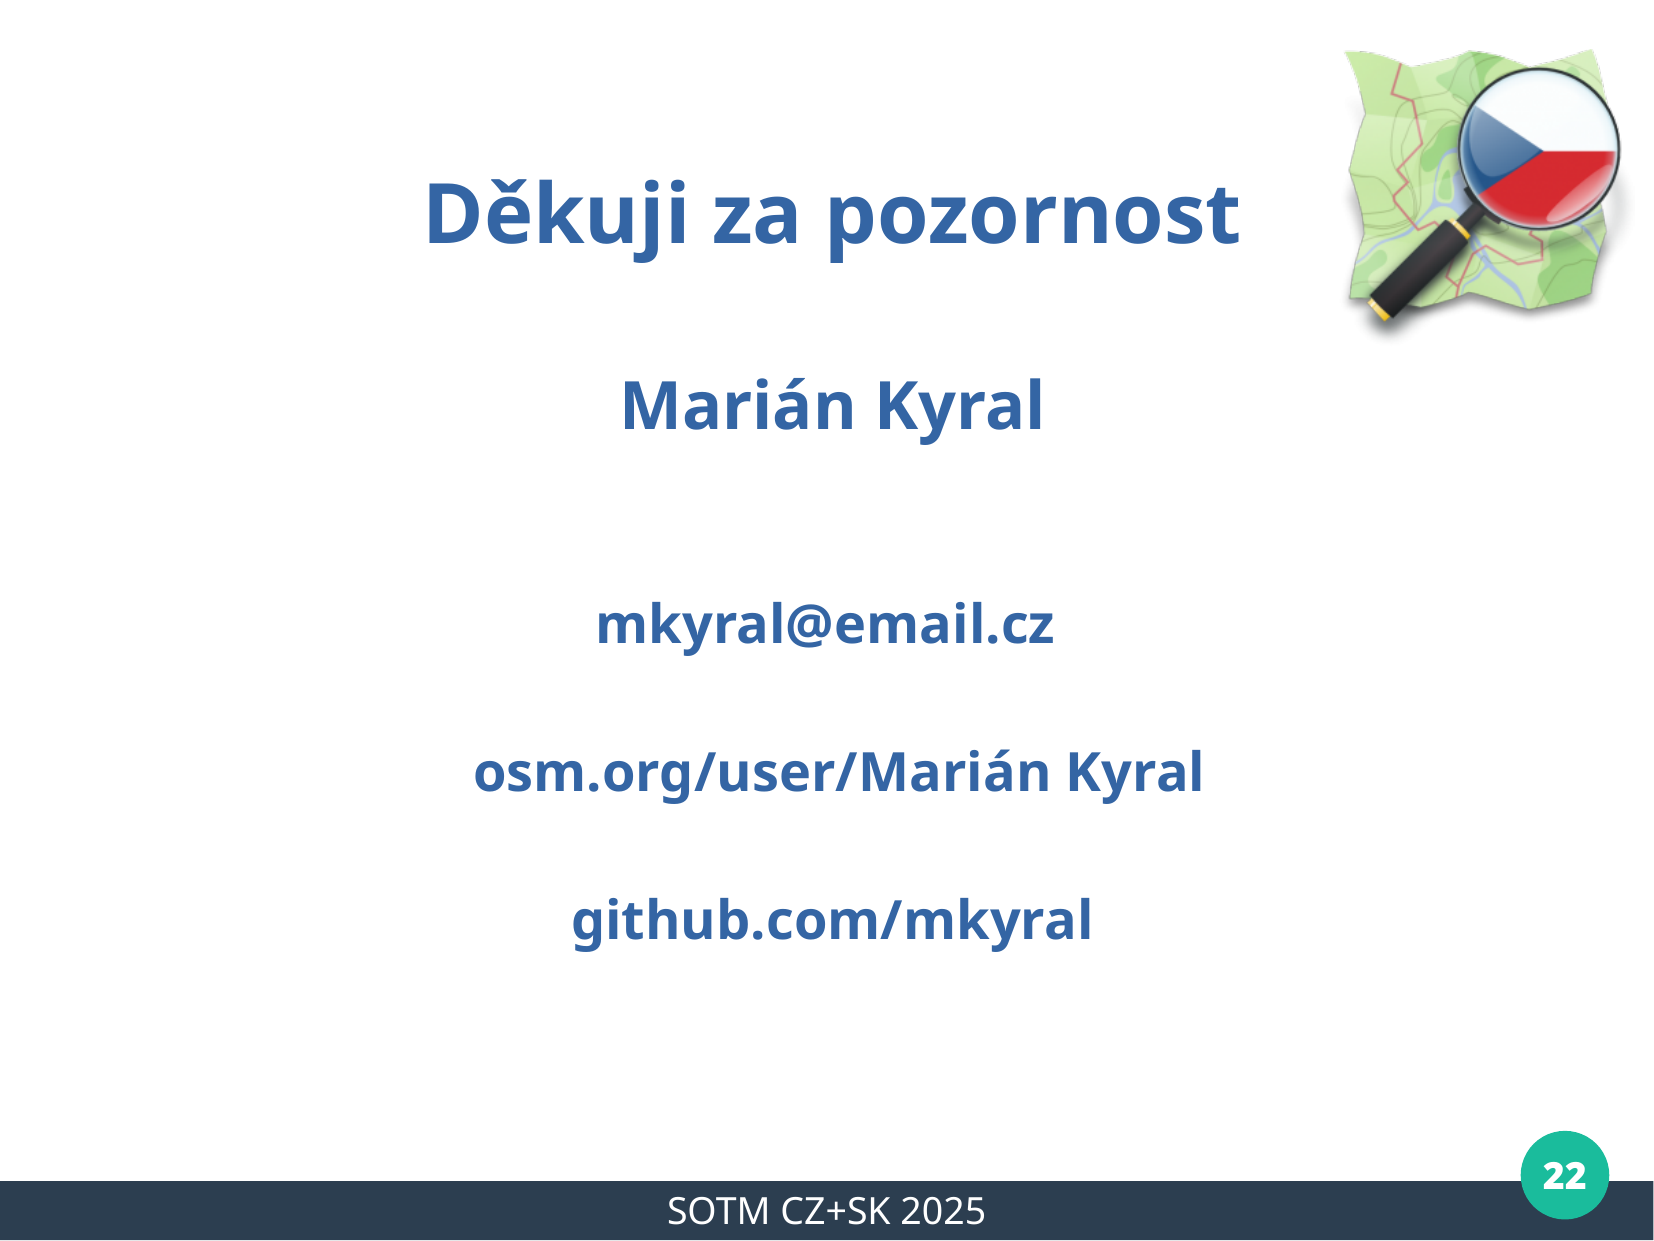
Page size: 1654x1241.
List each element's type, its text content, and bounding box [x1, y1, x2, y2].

subtitle Děkuji za pozornost Marián Kyral mkyral@email.cz osm.org/user/Marián Kyral github.com/mkyral [59, 49, 1607, 1134]
picture [1607, 49, 1635, 350]
